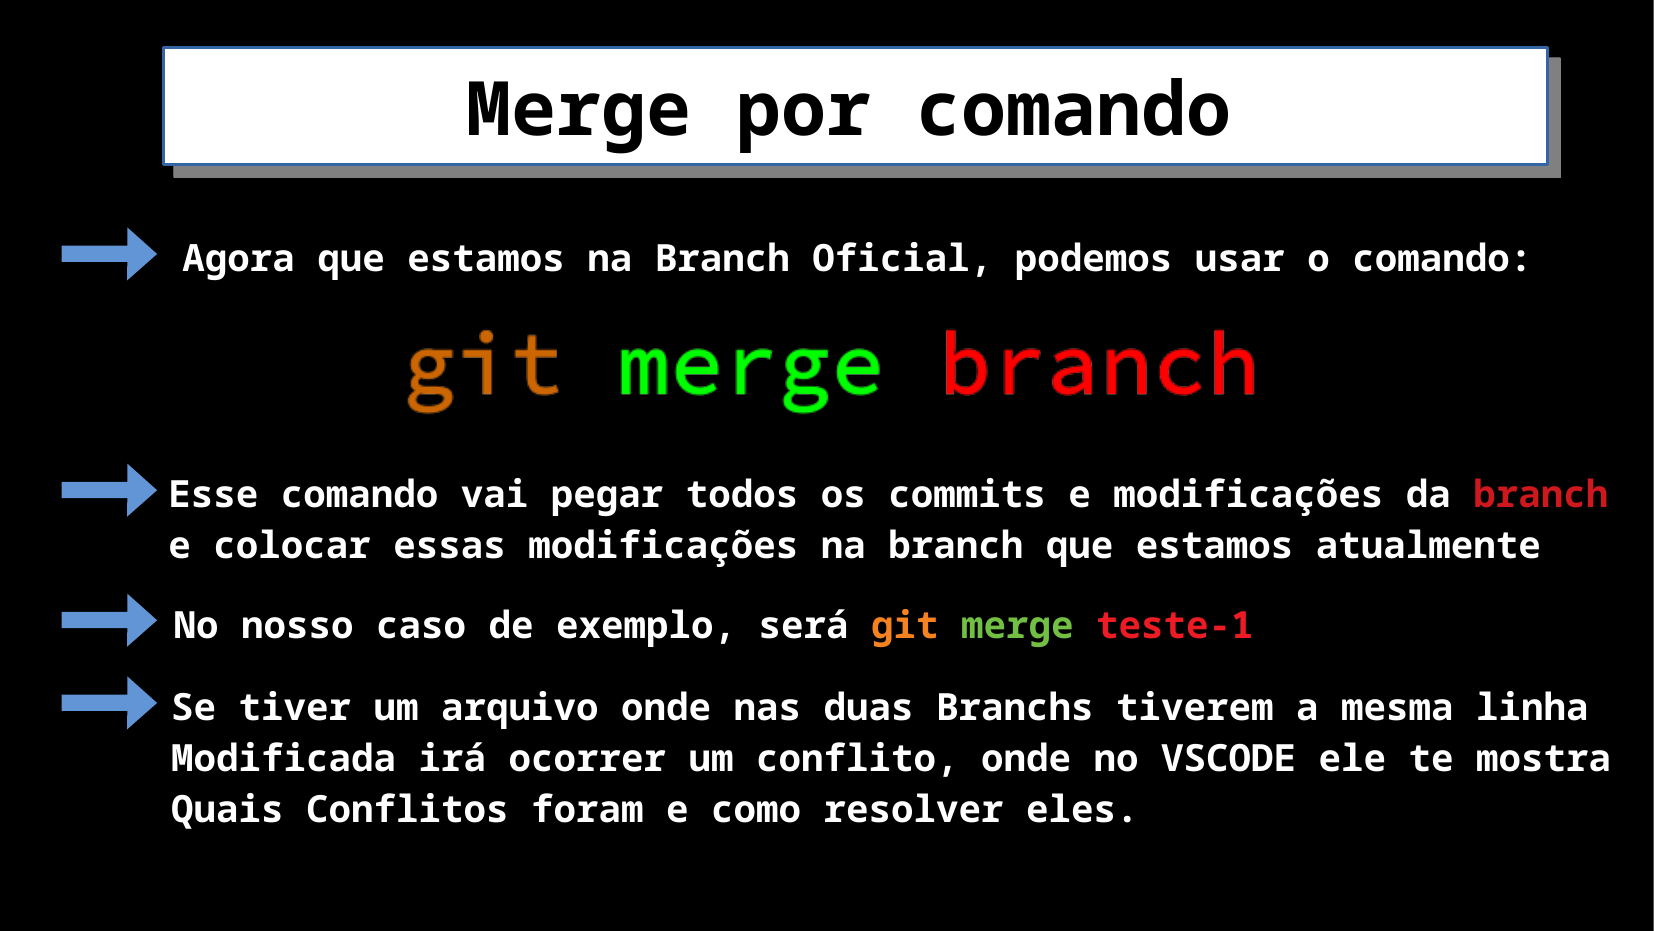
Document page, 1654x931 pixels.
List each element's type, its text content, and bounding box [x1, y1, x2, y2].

text_box No nosso caso de exemplo, será git merge teste-1 [158, 590, 1291, 653]
text_box Agora que estamos na Branch Oficial, podemos usar o comando: [167, 224, 1548, 287]
text_box Esse comando vai pegar todos os commits e modificações da branch e colocar essas modificações na branch que estamos atualmente [153, 460, 1624, 571]
text_box Se tiver um arquivo onde nas duas Branchs tiverem a mesma linha Modificada irá ocorrer um conflito, onde no VSCODE ele te mostra Quais Conflitos foram e como resolver eles. [156, 673, 1627, 831]
picture [0, 0, 1654, 931]
text_box Merge por comando [163, 47, 1548, 157]
